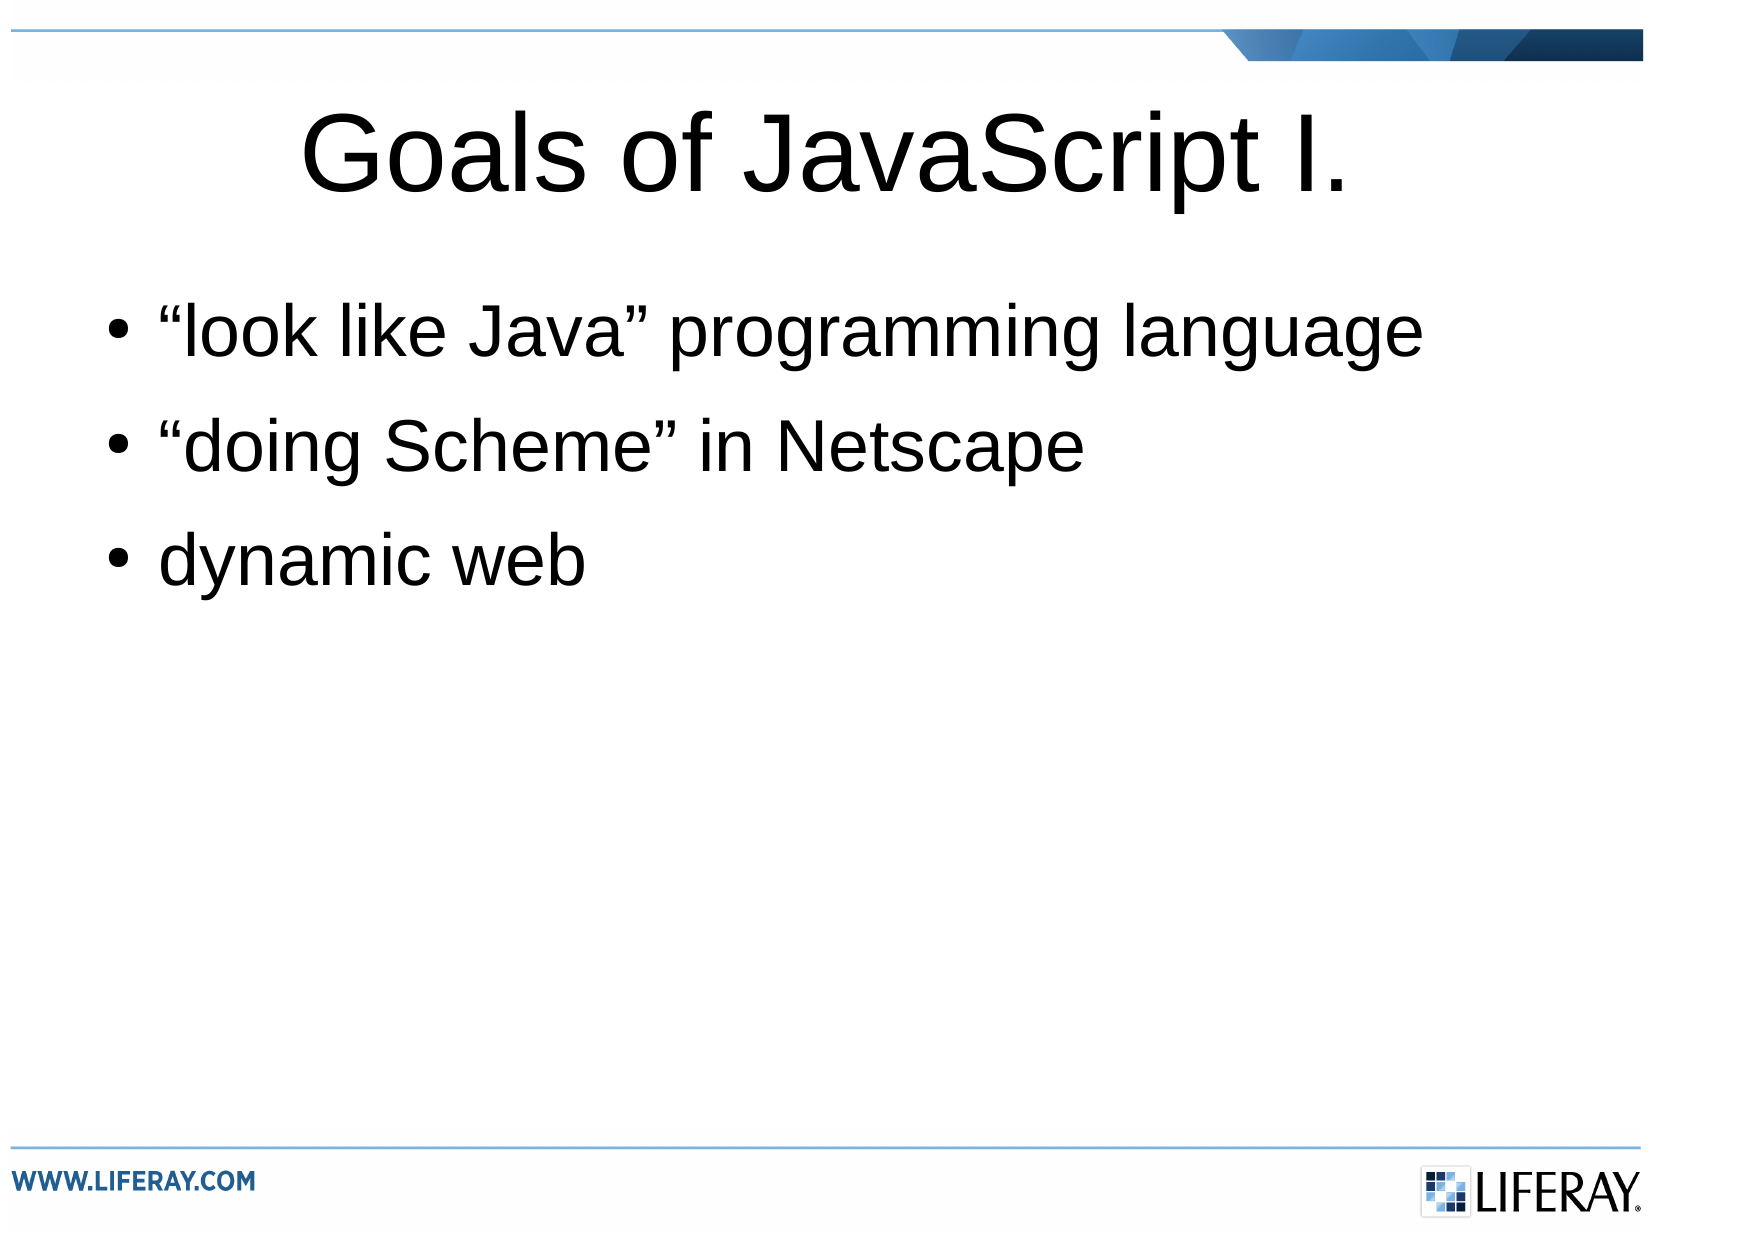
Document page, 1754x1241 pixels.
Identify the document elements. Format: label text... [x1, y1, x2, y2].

picture [9, 1124, 1642, 1234]
picture [11, 0, 1644, 84]
title Goals of JavaScript I. [82, 49, 1571, 257]
list “look like Java” programming language “doing Scheme” in Netscape dynamic web [87, 290, 1667, 1109]
